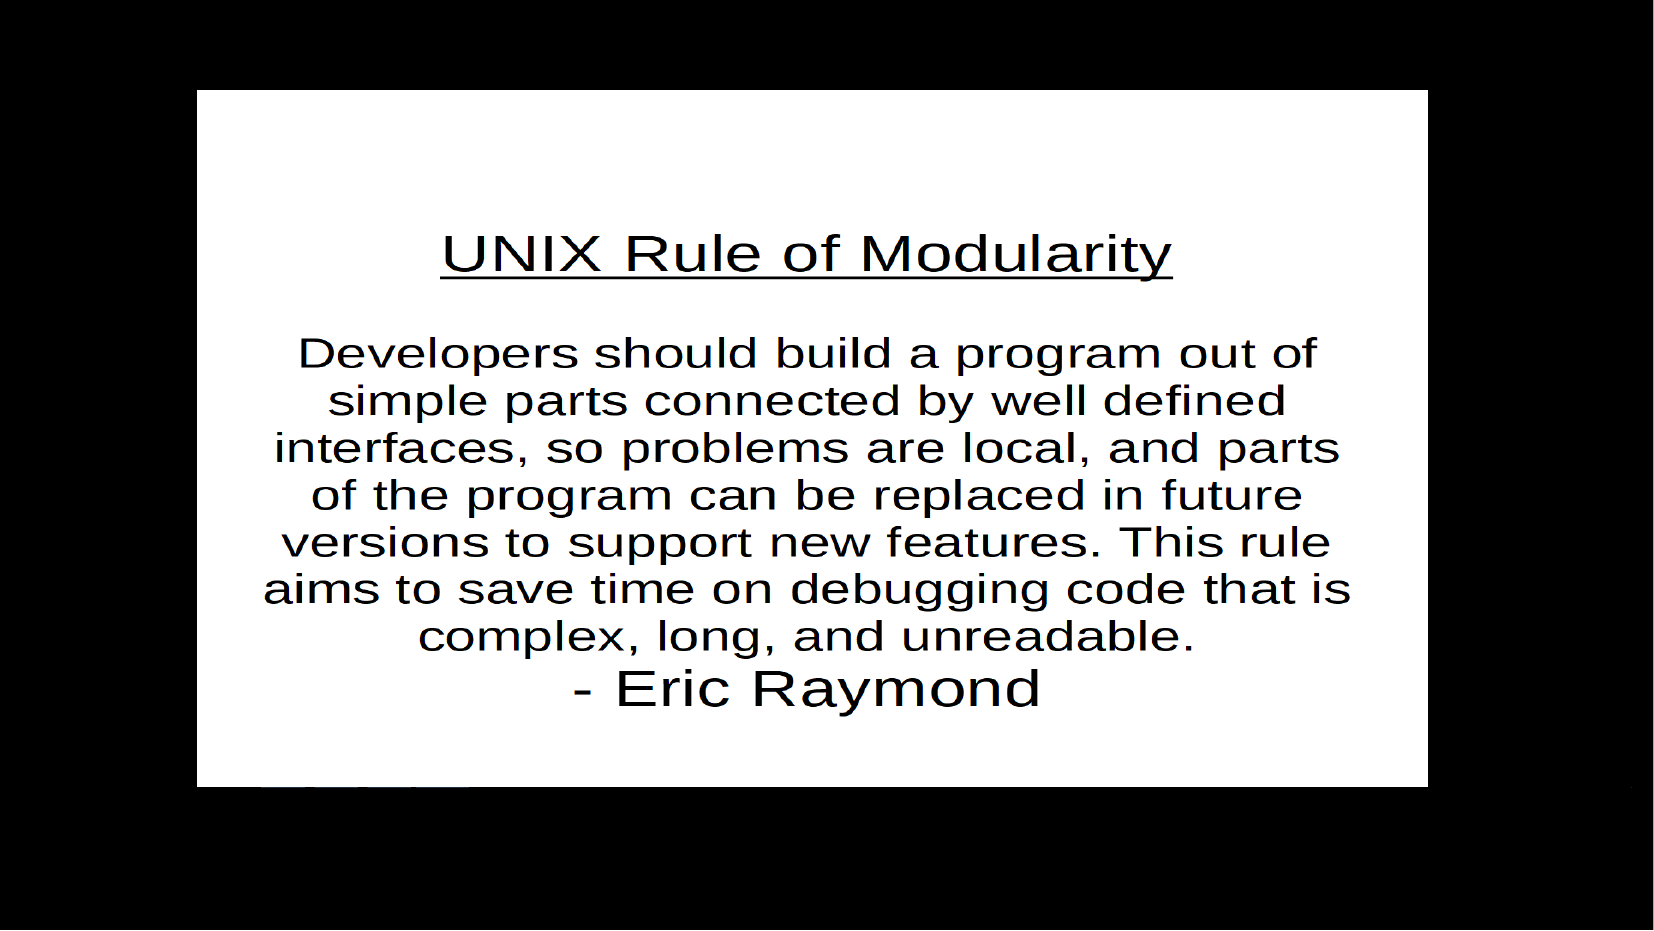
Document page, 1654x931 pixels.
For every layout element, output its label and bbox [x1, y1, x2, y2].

picture [30, 90, 1636, 788]
